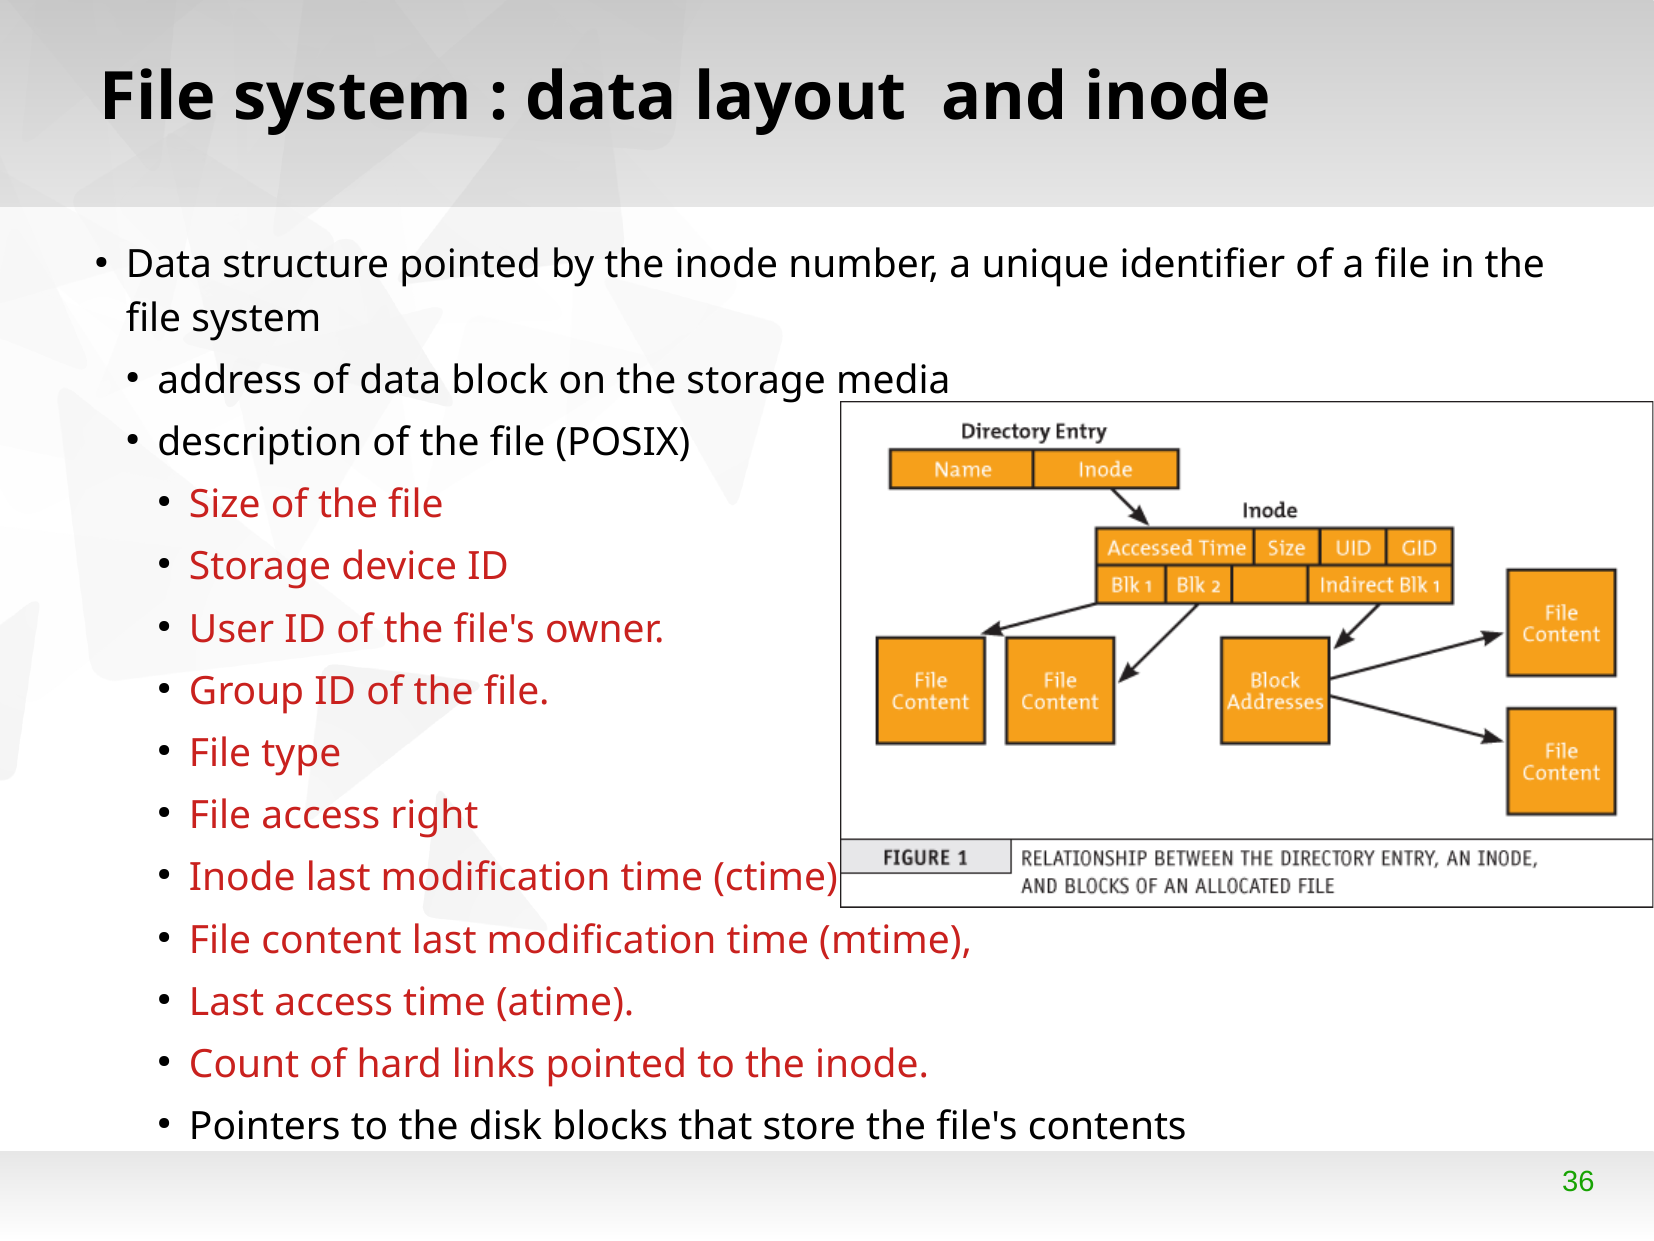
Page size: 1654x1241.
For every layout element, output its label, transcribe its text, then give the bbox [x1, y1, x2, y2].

picture [840, 401, 1654, 908]
title File system : data layout and inode [99, 52, 1446, 135]
picture [0, 0, 783, 931]
list Data structure pointed by the inode number, a unique identifier of a file in the file system address of data block on the storage media description of the file (POSIX) Size of the file Storage device ID User ID of the file's owner. Group ID of the file. File type File access right Inode last modification time (ctime) File content last modification time (mtime), Last access time (atime). Count of hard links pointed to the inode. Pointers to the disk blocks that store the file's contents [94, 236, 1607, 1217]
